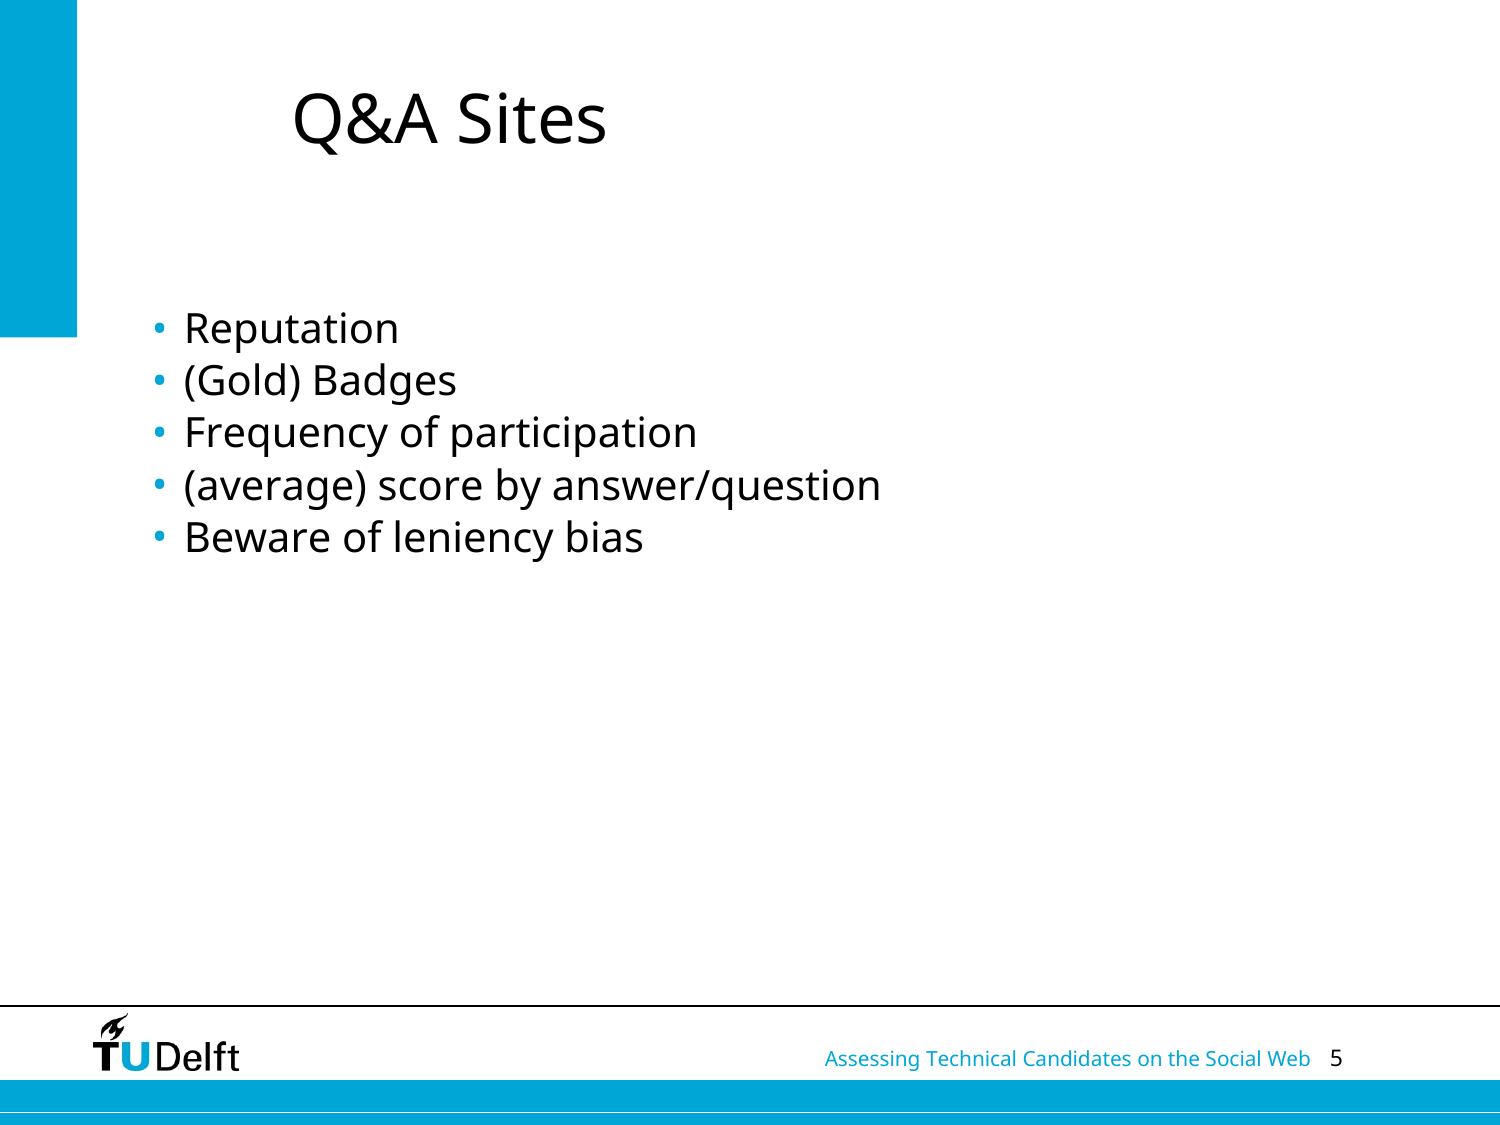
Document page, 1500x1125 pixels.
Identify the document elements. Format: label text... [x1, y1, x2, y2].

list Reputation (Gold) Badges Frequency of participation (average) score by answer/question Beware of leniency bias [151, 299, 1323, 953]
picture [93, 1013, 239, 1071]
title Q&A Sites [150, 74, 1326, 280]
